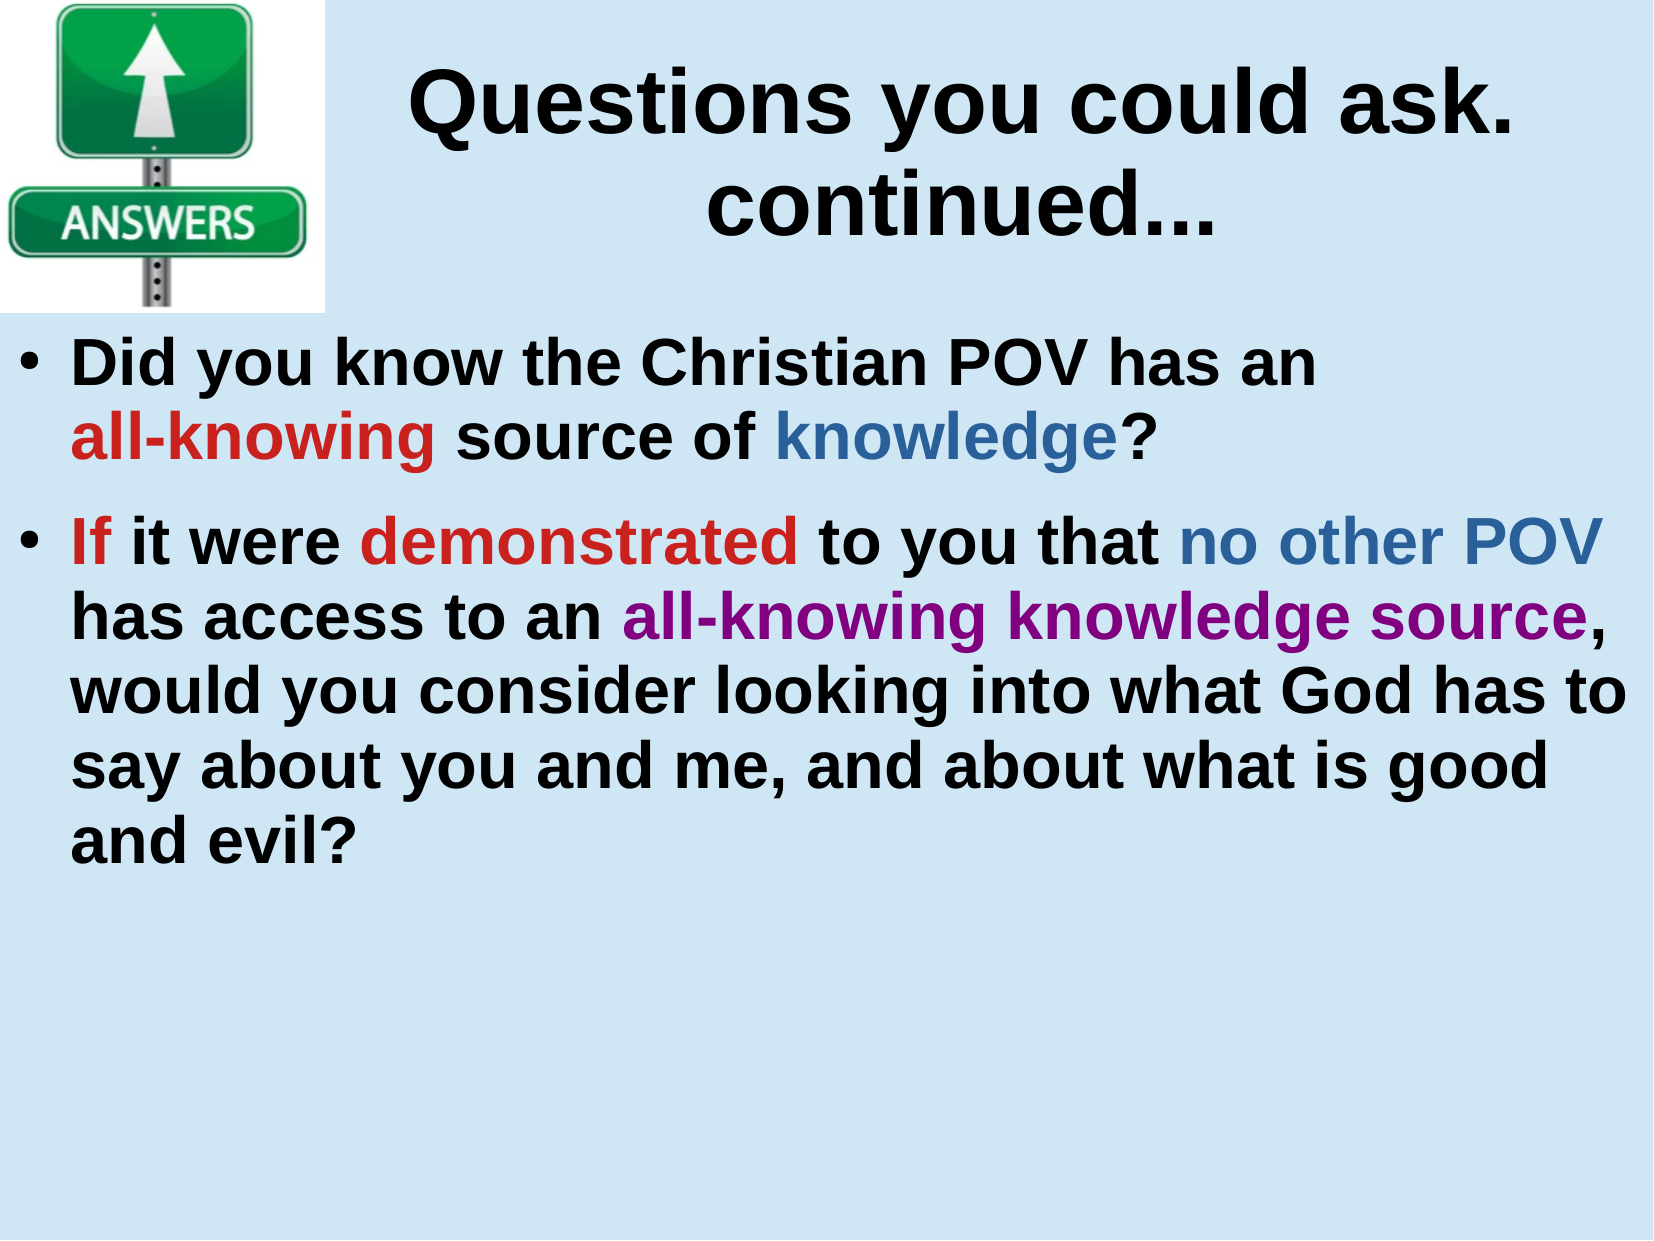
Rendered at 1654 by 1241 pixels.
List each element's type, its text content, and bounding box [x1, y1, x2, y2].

picture [0, 0, 325, 313]
title Questions you could ask. continued... [354, 49, 1571, 257]
list Did you know the Christian POV has an all-knowing source of knowledge? If it were demonstrated to you that no other POV has access to an all-knowing knowledge source, would you consider looking into what God has to say about you and me, and about what is good and evil? [0, 324, 1654, 1241]
